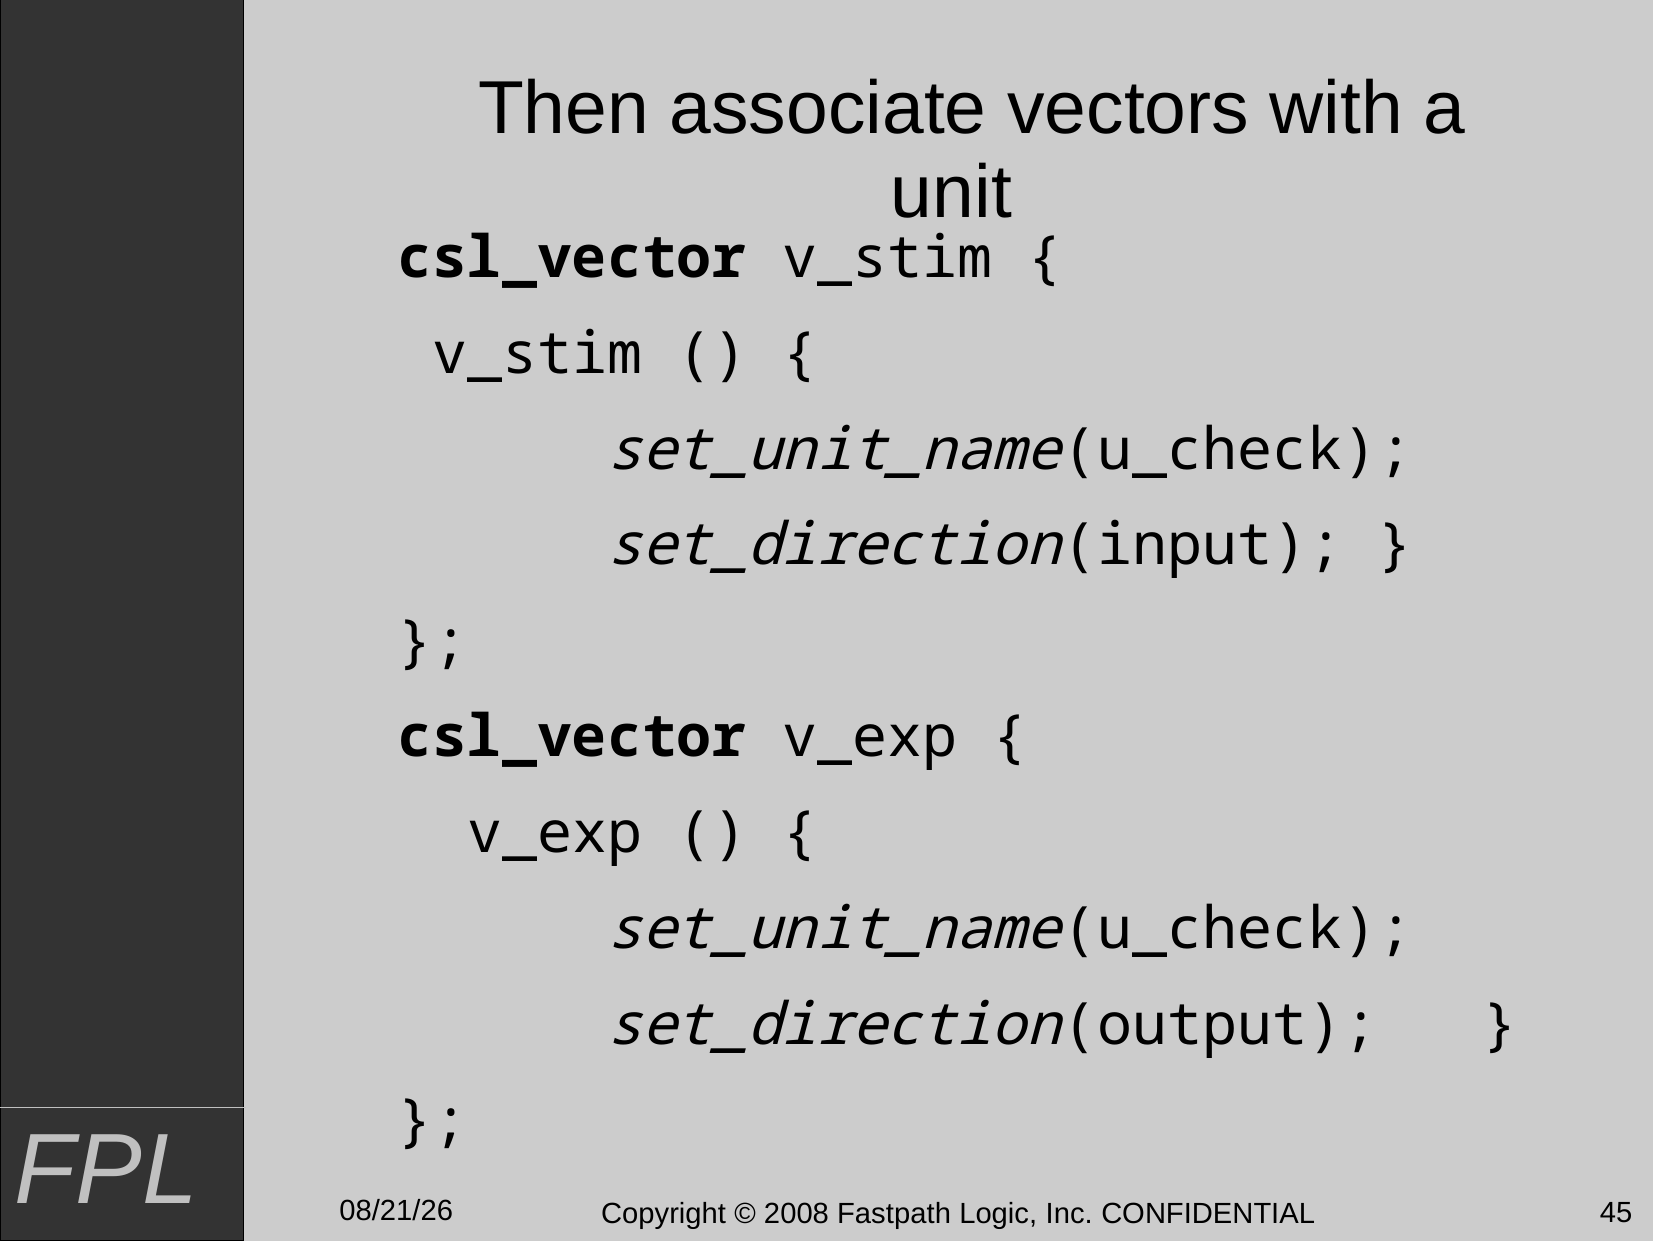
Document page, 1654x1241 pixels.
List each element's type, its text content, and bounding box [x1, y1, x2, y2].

title Then associate vectors with a unit [421, 38, 1524, 261]
subtitle csl_vector v_stim { v_stim () { set_unit_name(u_check); set_direction(input); } }; csl_vector v_exp { v_exp () { set_unit_name(u_check); set_direction(output); } }; [322, 272, 1634, 1179]
